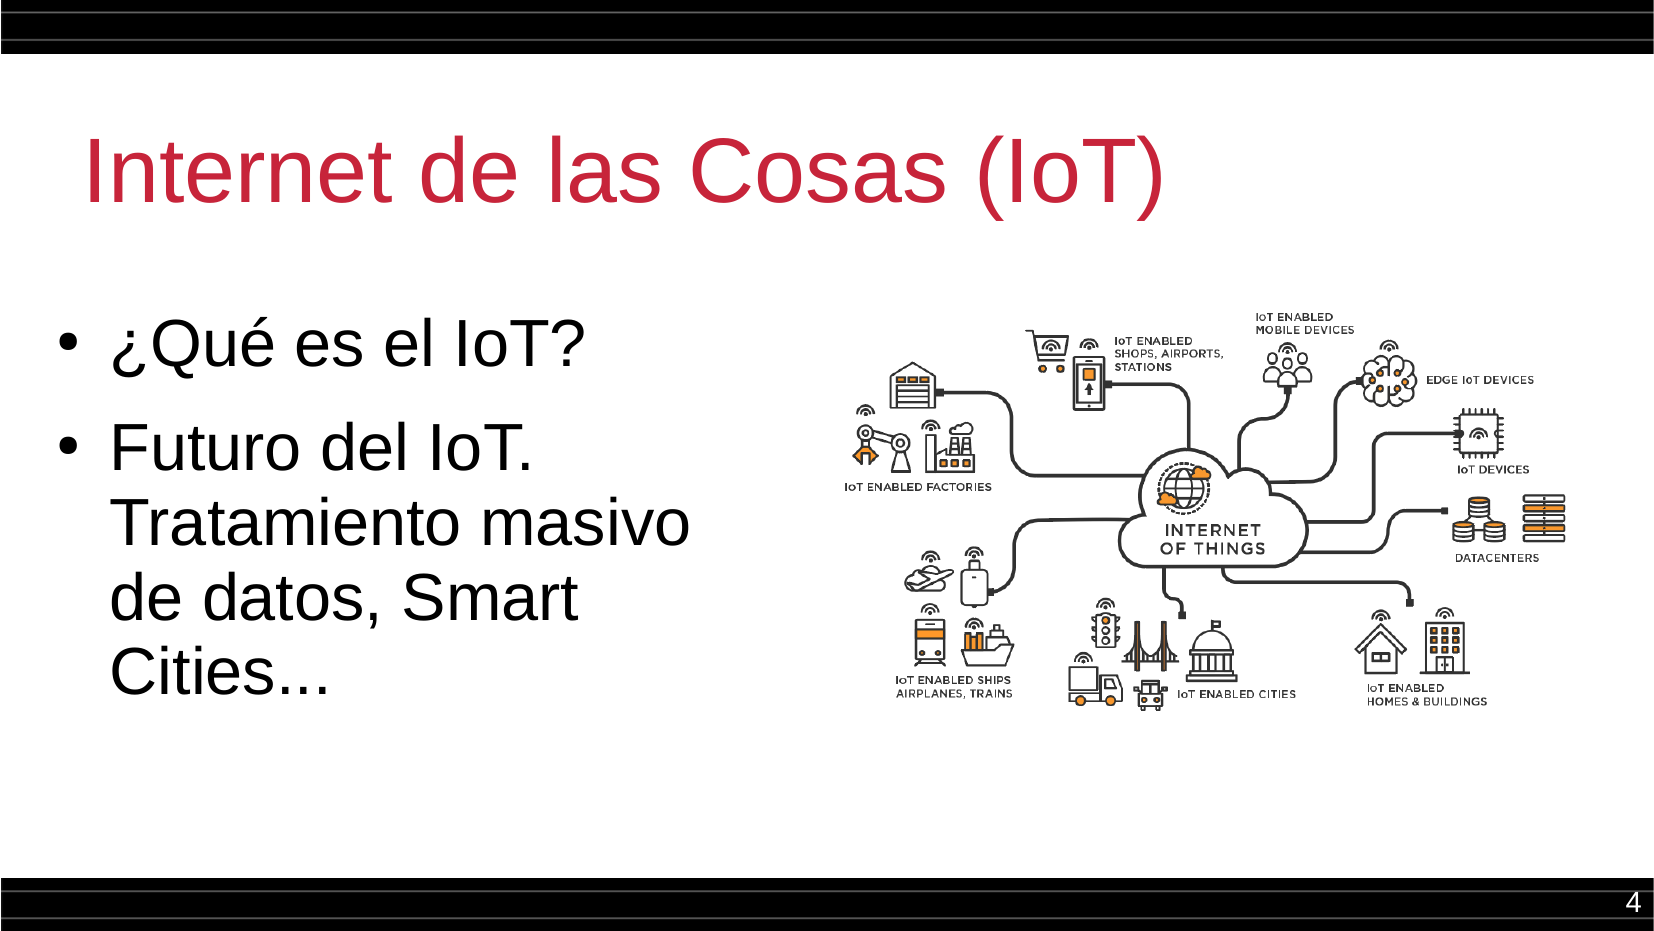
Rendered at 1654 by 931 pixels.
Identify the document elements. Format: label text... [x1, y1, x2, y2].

picture [1, 0, 1654, 54]
list ¿Qué es el IoT? Futuro del IoT. Tratamiento masivo de datos, Smart Cities... [38, 264, 766, 751]
picture [1, 878, 1654, 931]
picture [845, 311, 1572, 717]
title Internet de las Cosas (IoT) [82, 92, 1571, 249]
